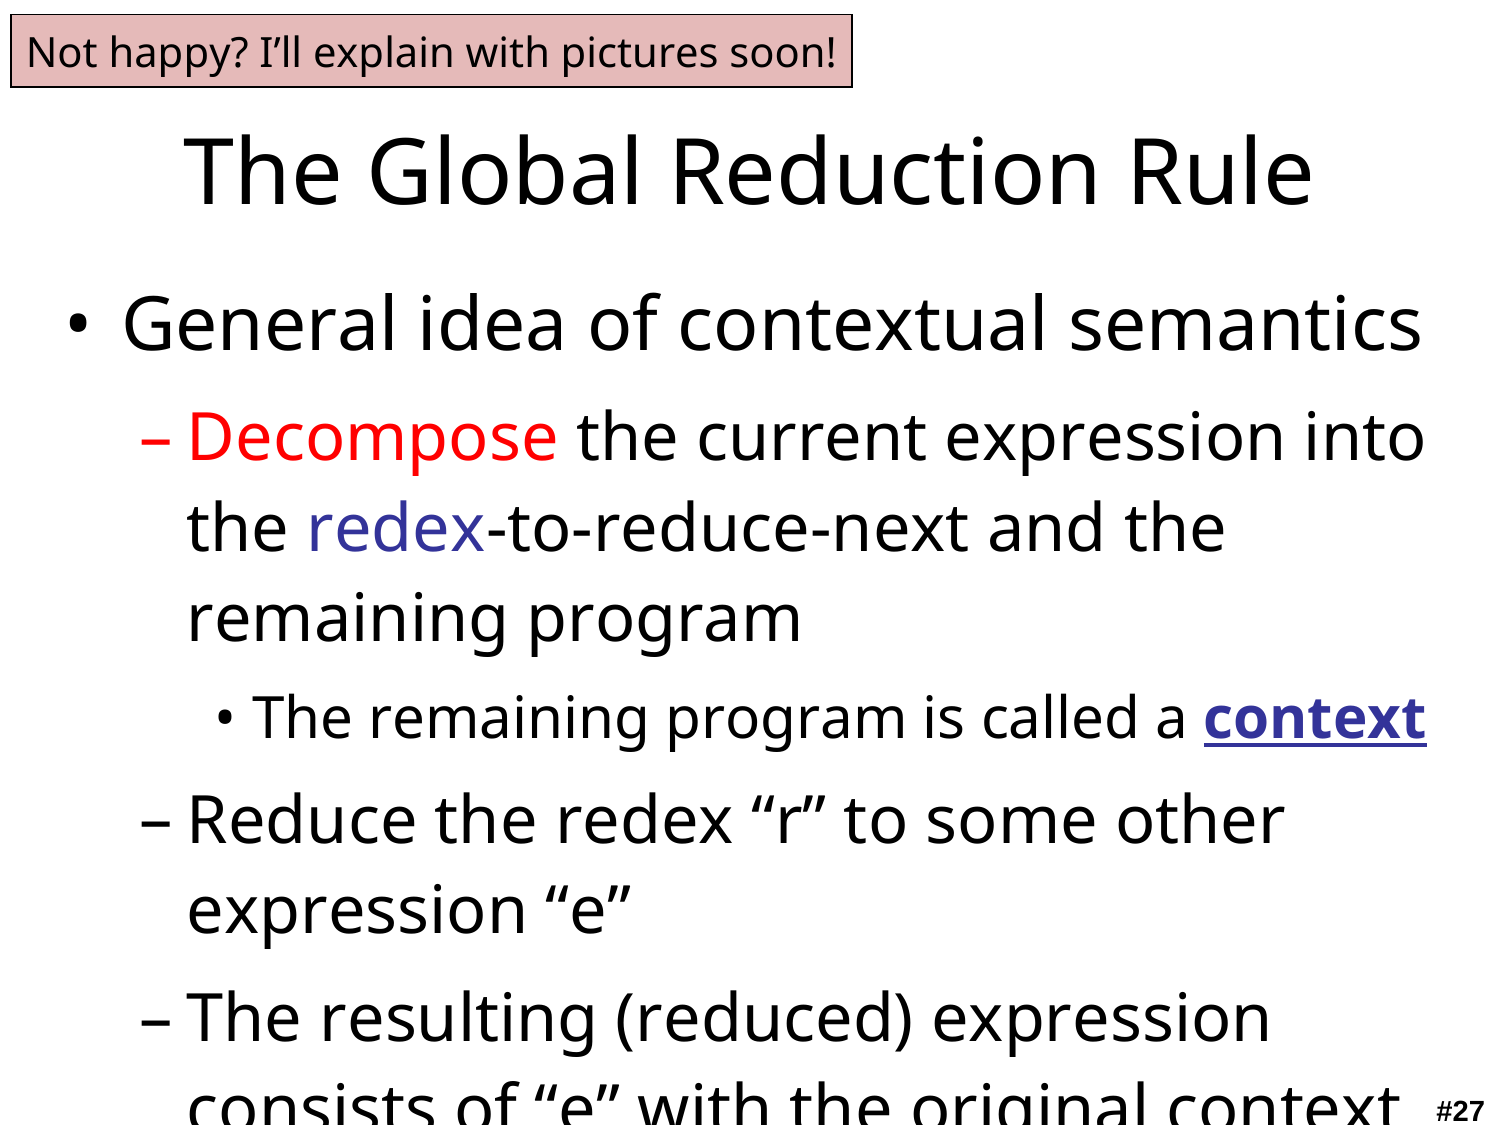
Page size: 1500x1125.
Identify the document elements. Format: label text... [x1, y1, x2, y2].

title The Global Reduction Rule [75, 74, 1426, 262]
list General idea of contextual semantics Decompose the current expression into the redex-to-reduce-next and the remaining program The remaining program is called a context Reduce the redex “r” to some other expression “e” The resulting (reduced) expression consists of “e” with the original context [50, 262, 1476, 1088]
text_box Not happy? I’ll explain with pictures soon! [10, 14, 852, 88]
